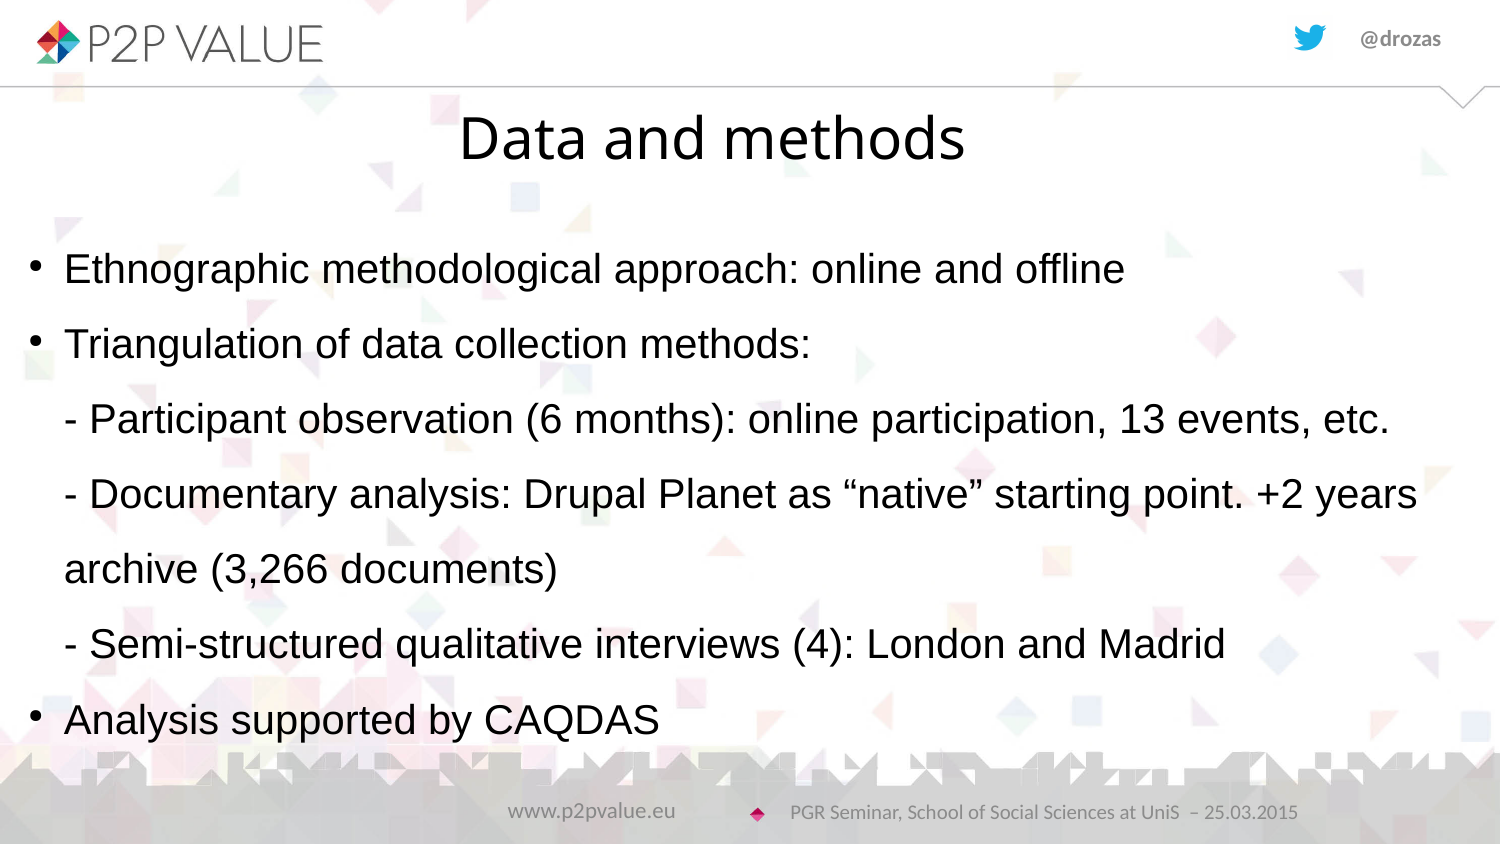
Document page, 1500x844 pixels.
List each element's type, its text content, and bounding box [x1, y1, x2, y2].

title Data and methods [60, 92, 1366, 181]
text_box www.p2pvalue.eu [501, 789, 720, 829]
text_box PGR Seminar, School of Social Sciences at UniS – 25.03.2015 [777, 788, 1470, 834]
subtitle Ethnographic methodological approach: online and offline Triangulation of data collection methods: - Participant observation (6 months): online participation, 13 events, etc. - Documentary analysis: Drupal Planet as “native” starting point. +2 years archive (3,266 documents) - Semi-structured qualitative interviews (4): London and Madrid Analysis supported by CAQDAS [15, 210, 1496, 766]
text_box @drozas [1333, 15, 1455, 60]
picture [0, 0, 1500, 844]
